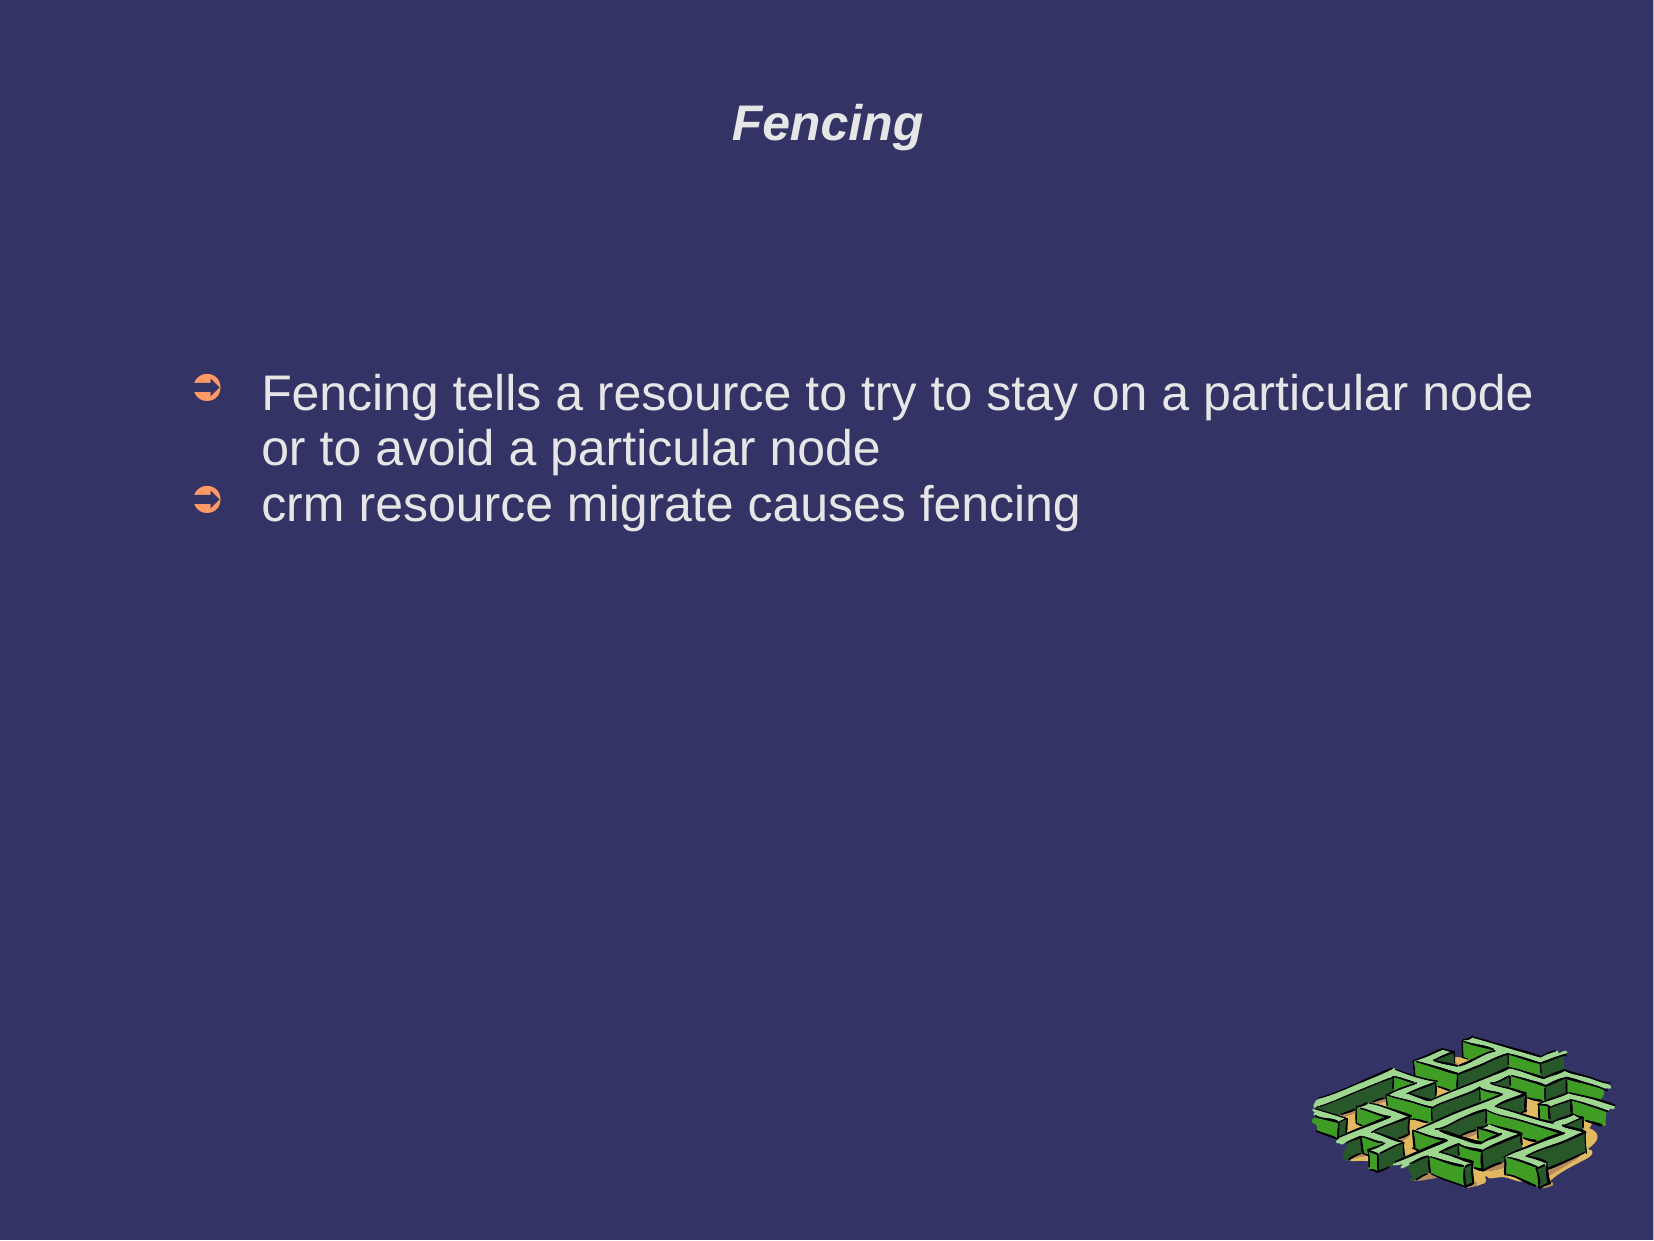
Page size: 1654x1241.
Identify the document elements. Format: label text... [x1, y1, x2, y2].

title Fencing [121, 19, 1534, 227]
list Fencing tells a resource to try to stay on a particular node or to avoid a particular node crm resource migrate causes fencing [178, 364, 1570, 1085]
